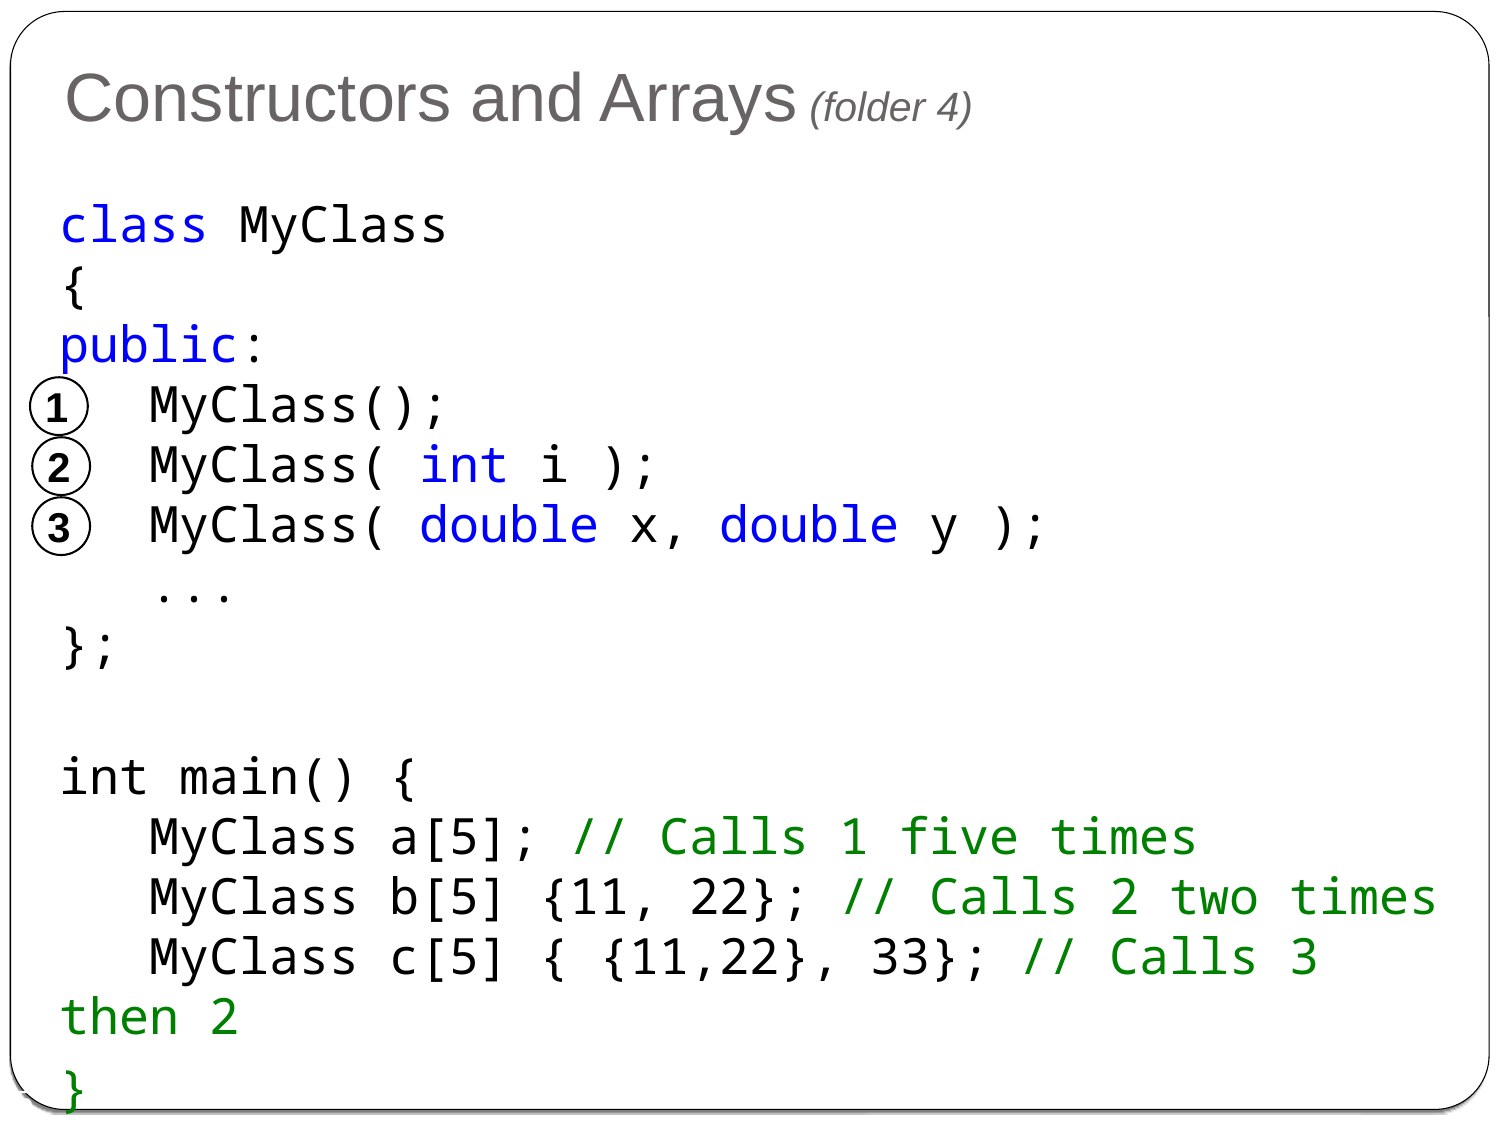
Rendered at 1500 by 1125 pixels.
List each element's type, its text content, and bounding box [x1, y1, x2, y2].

text_box 2 [32, 437, 91, 496]
list class MyClass { public: MyClass(); MyClass( int i ); MyClass( double x, double y ); ... }; int main() { MyClass a[5]; // Calls 1 five times MyClass b[5] {11, 22}; // Calls 2 two times MyClass c[5] { {11,22}, 33}; // Calls 3 then 2 } [45, 185, 1470, 1111]
text_box 3 [32, 497, 91, 556]
slide_number <number> [0, 1074, 50, 1125]
text_box 1 [30, 377, 88, 436]
title Constructors and Arrays (folder 4) [50, 45, 1450, 150]
